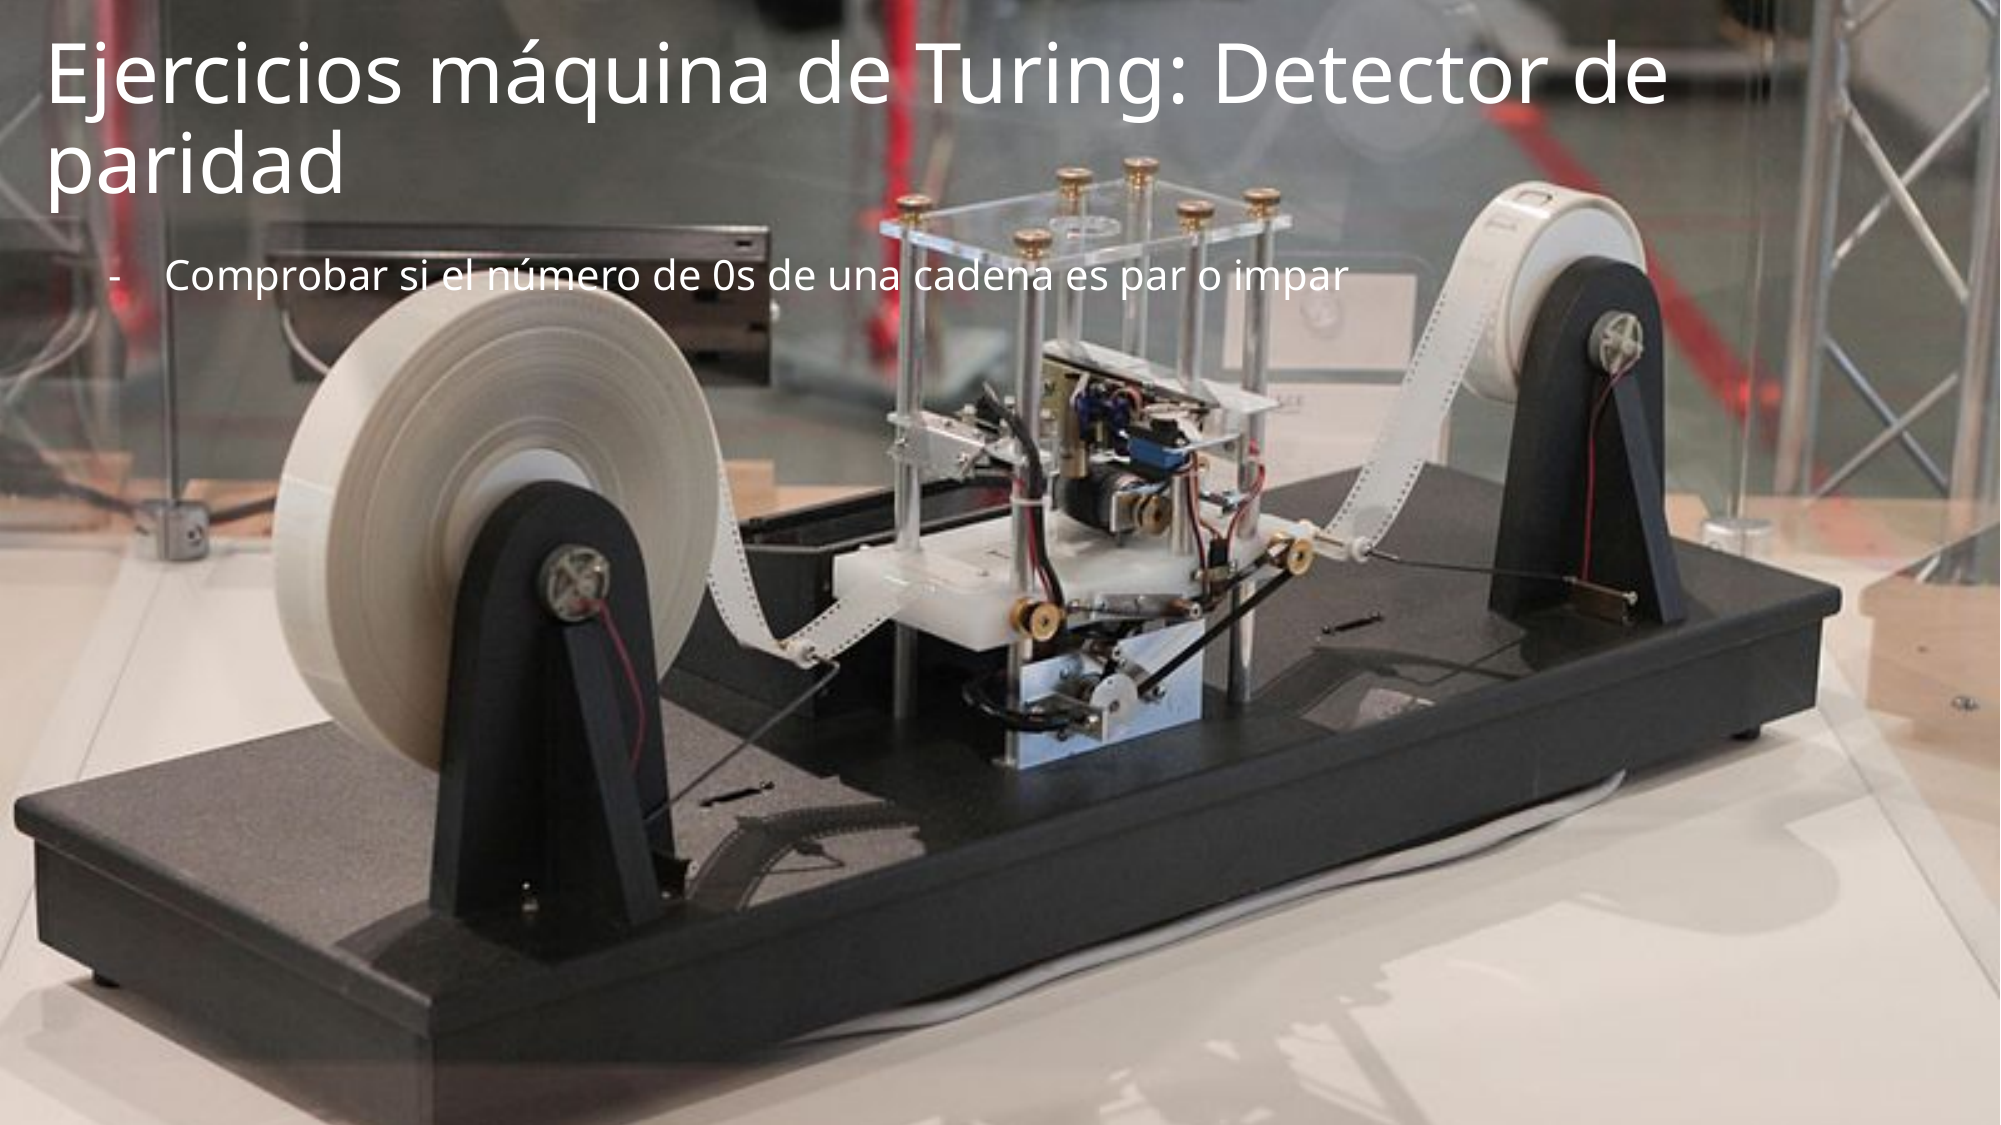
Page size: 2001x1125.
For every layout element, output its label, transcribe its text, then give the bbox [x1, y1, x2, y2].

list Comprobar si el número de 0s de una cadena es par o impar [108, 244, 1771, 630]
picture [0, 0, 2000, 1125]
title Ejercicios máquina de Turing: Detector de paridad [44, 24, 1973, 212]
